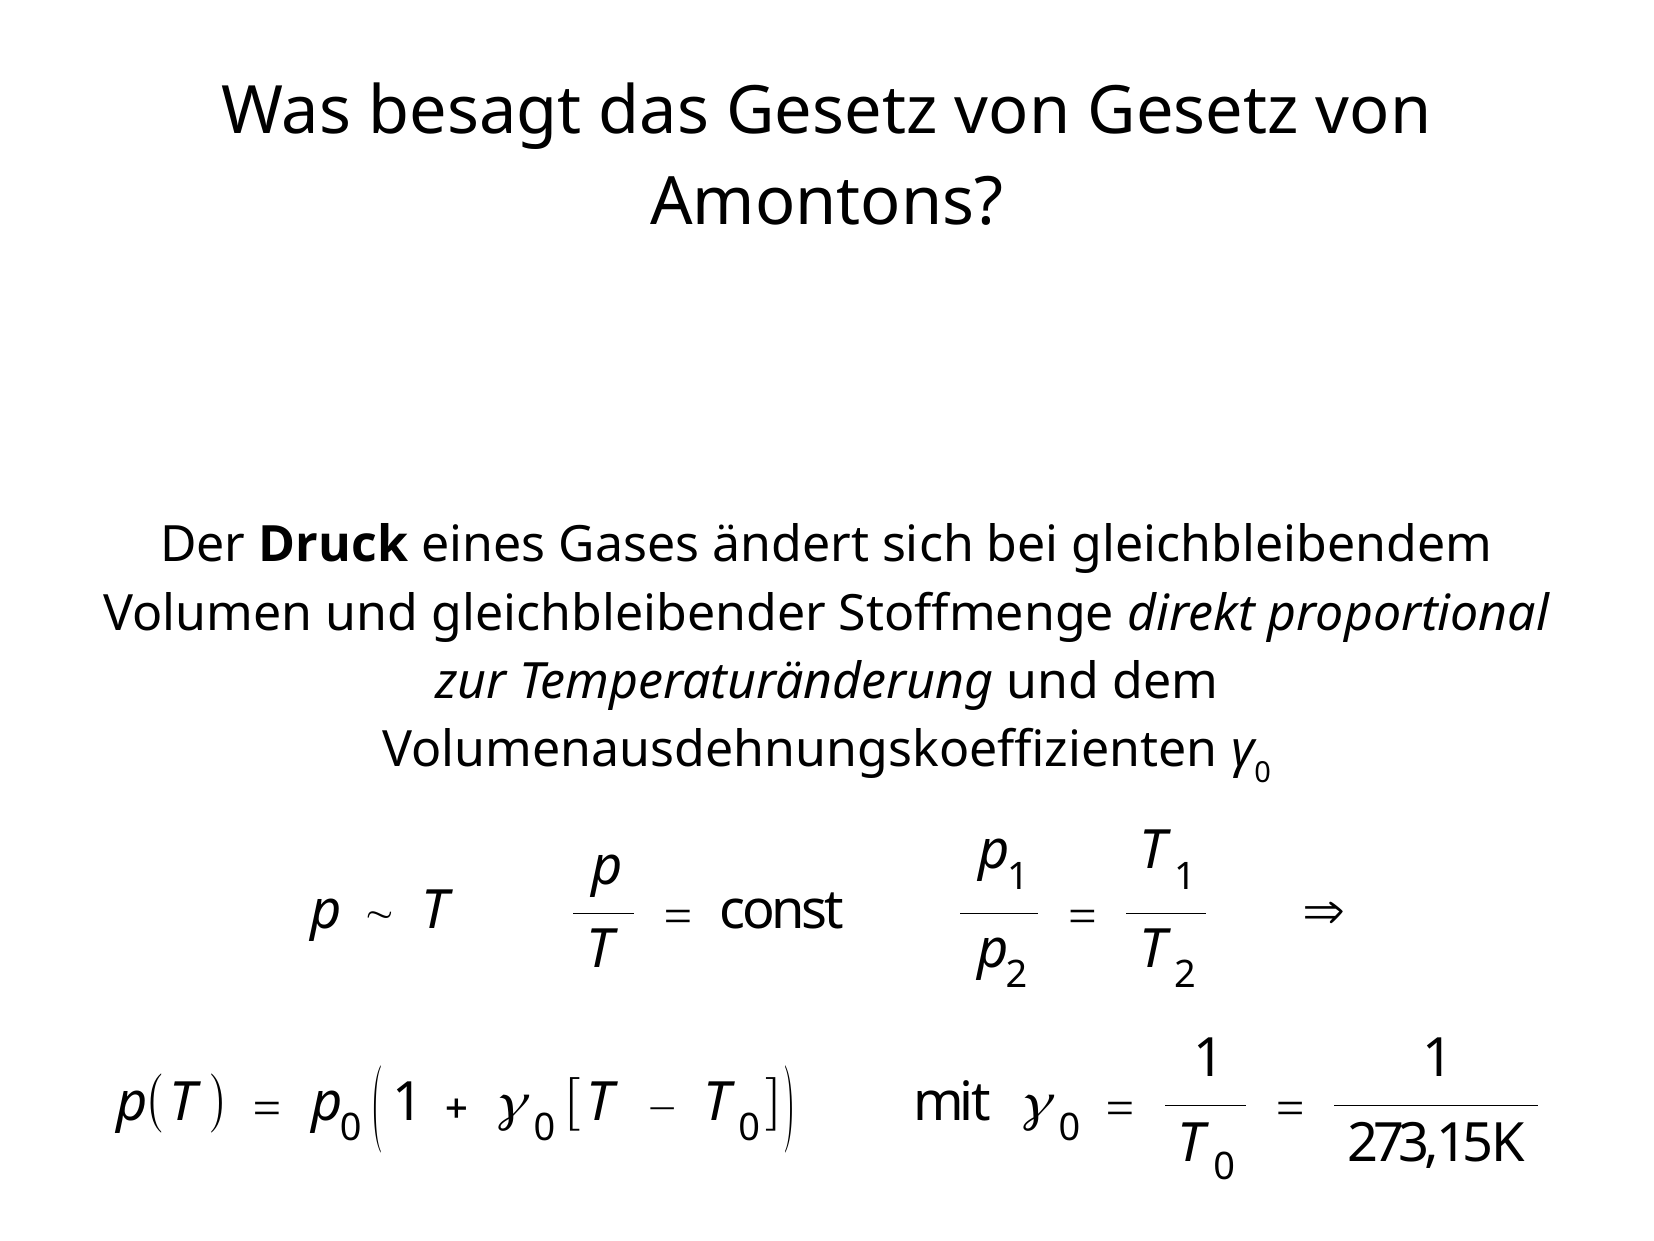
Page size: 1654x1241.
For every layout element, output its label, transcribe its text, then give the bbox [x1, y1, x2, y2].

subtitle Der Druck eines Gases ändert sich bei gleichbleibendem Volumen und gleichbleibender Stoffmenge direkt proportional zur Temperaturänderung und dem Volumenausdehnungskoeffizienten γ0 [82, 290, 1571, 1010]
title Was besagt das Gesetz von Gesetz von Amontons? [82, 49, 1571, 257]
chart [107, 817, 1547, 1191]
